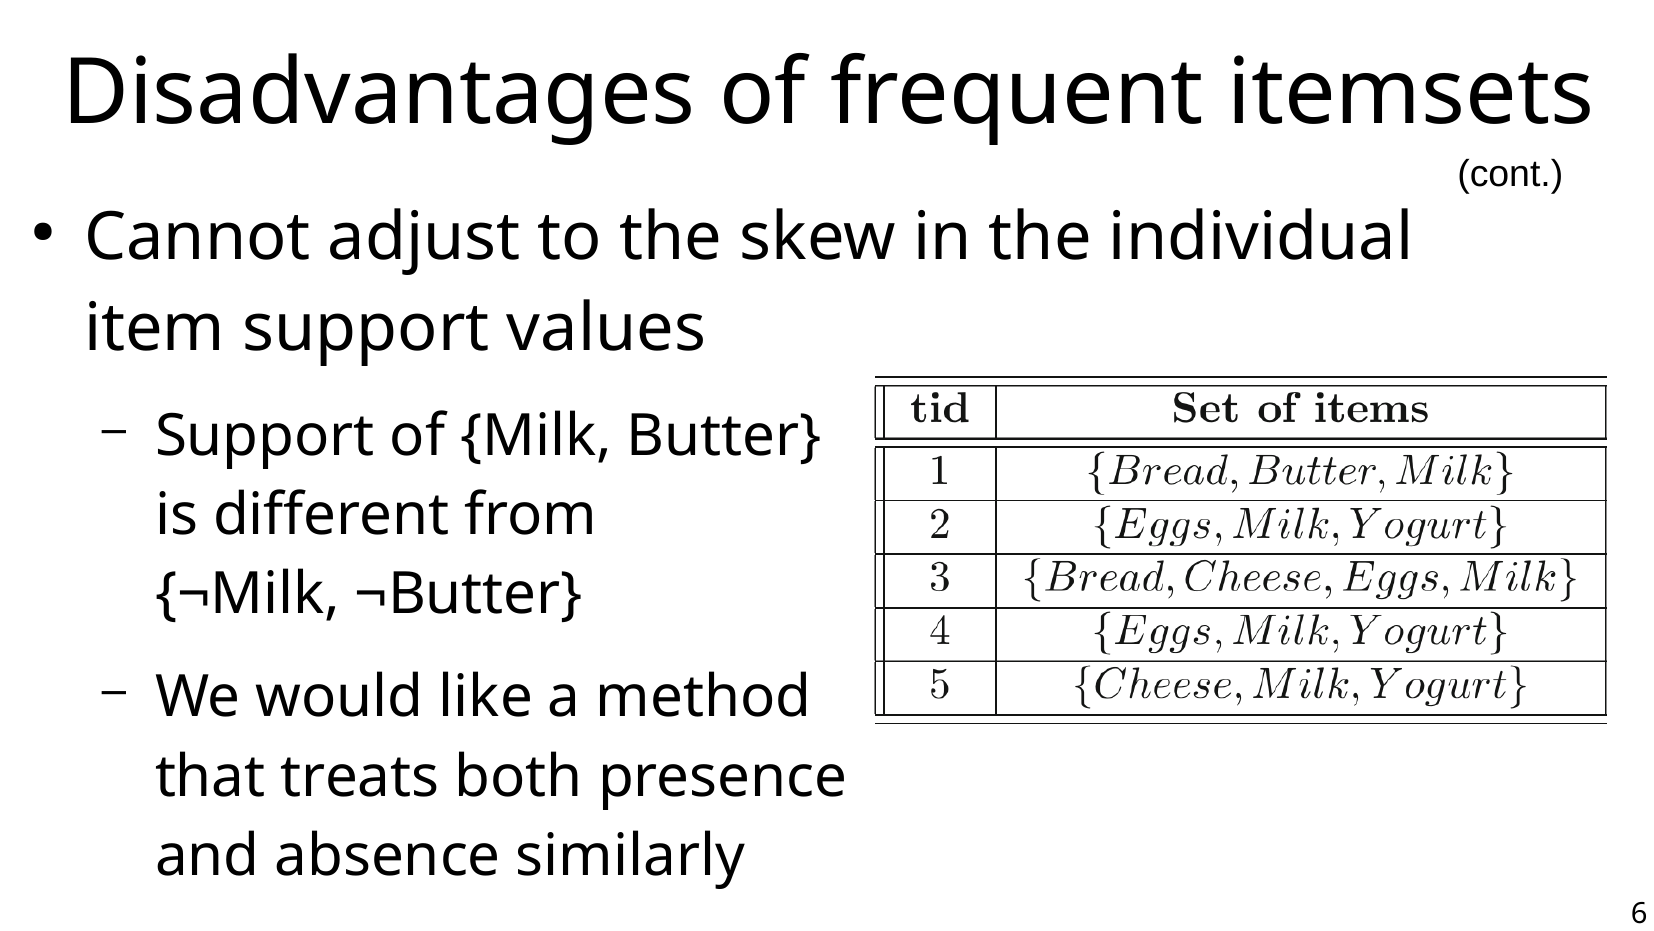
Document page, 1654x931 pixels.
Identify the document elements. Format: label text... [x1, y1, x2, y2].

text_box (cont.) [1442, 144, 1579, 211]
list Cannot adjust to the skew in the individual item support values Support of {Milk, Butter} is different from {¬Milk, ¬Butter} We would like a method that treats both presence and absence similarly [13, 188, 1546, 906]
title Disadvantages of frequent itemsets [2, 1, 1654, 174]
picture [856, 367, 1607, 743]
